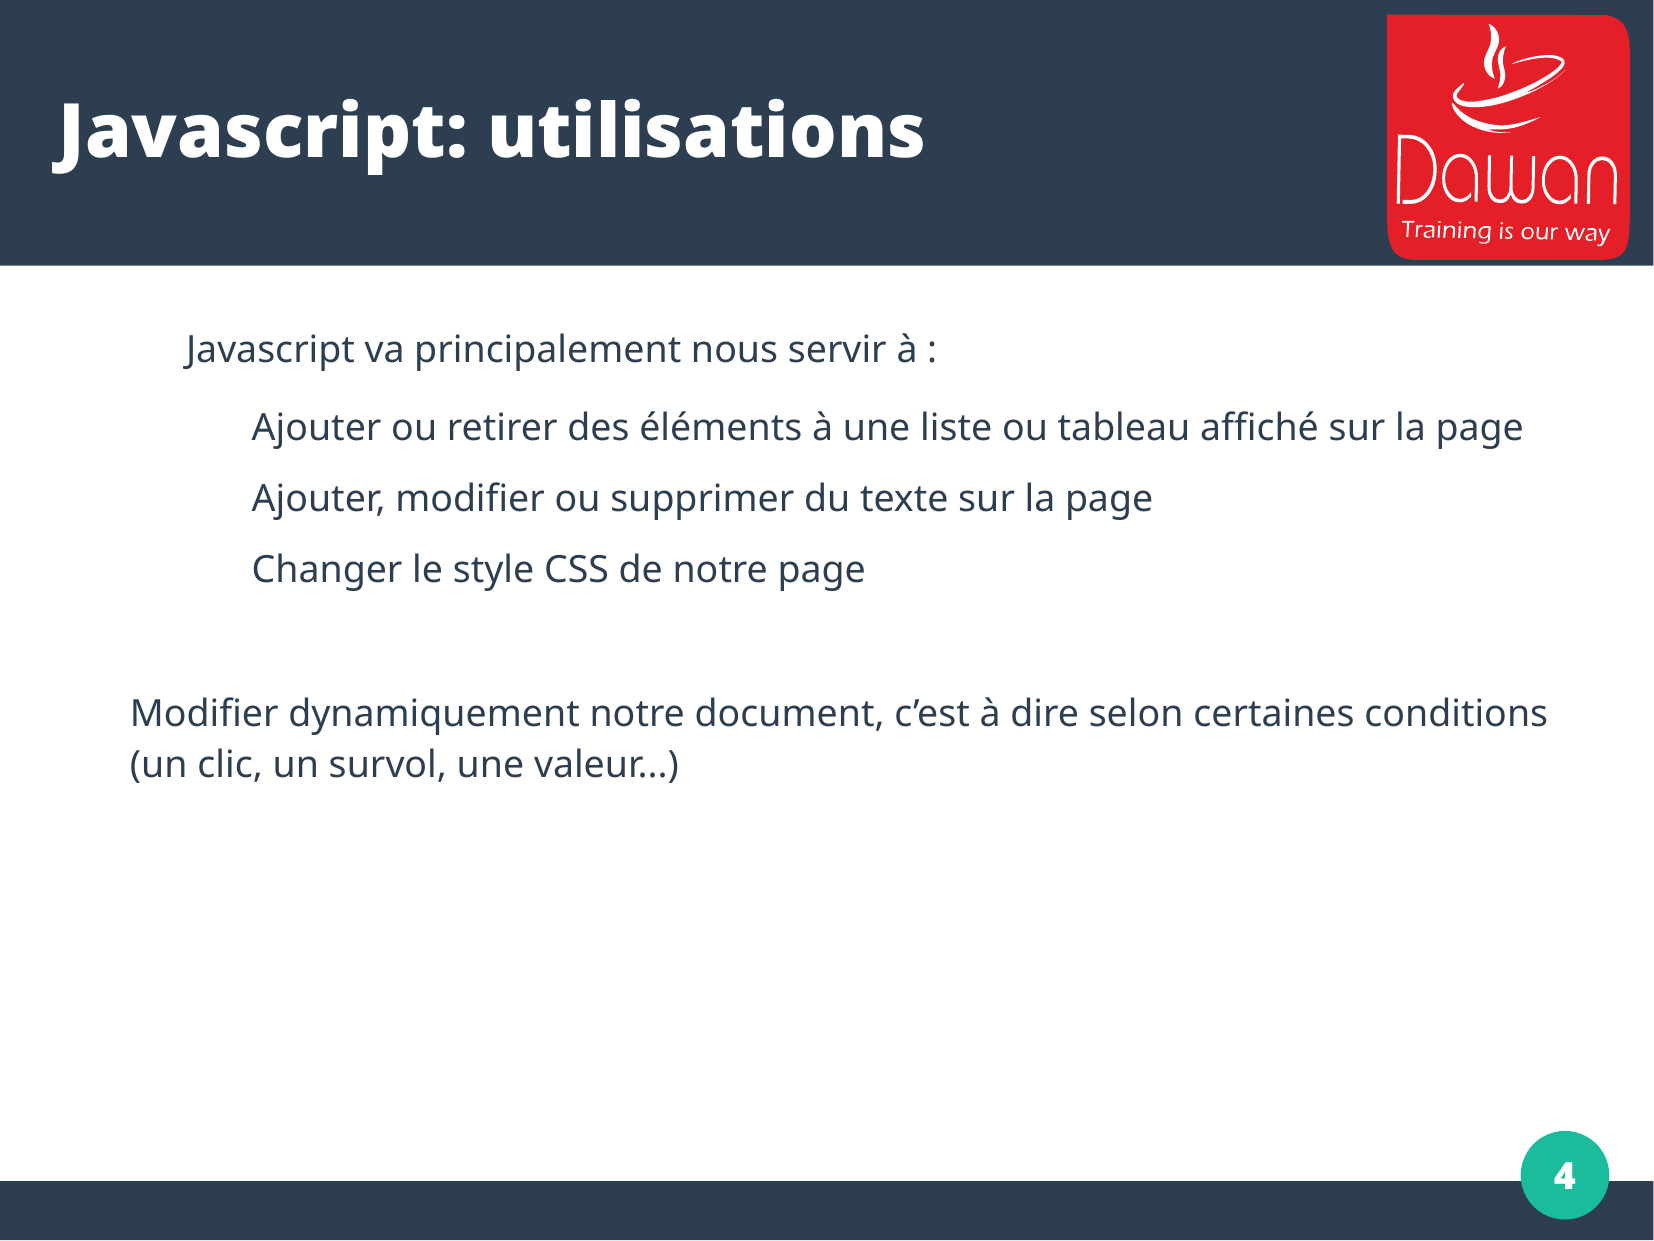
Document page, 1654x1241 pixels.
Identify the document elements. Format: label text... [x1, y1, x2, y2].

title Javascript: utilisations [59, 49, 1387, 207]
picture [1387, 14, 1630, 260]
list Javascript va principalement nous servir à : Ajouter ou retirer des éléments à une liste ou tableau affiché sur la page Ajouter, modifier ou supprimer du texte sur la page Changer le style CSS de notre page Modifier dynamiquement notre document, c’est à dire selon certaines conditions (un clic, un survol, une valeur...) [59, 324, 1595, 1152]
